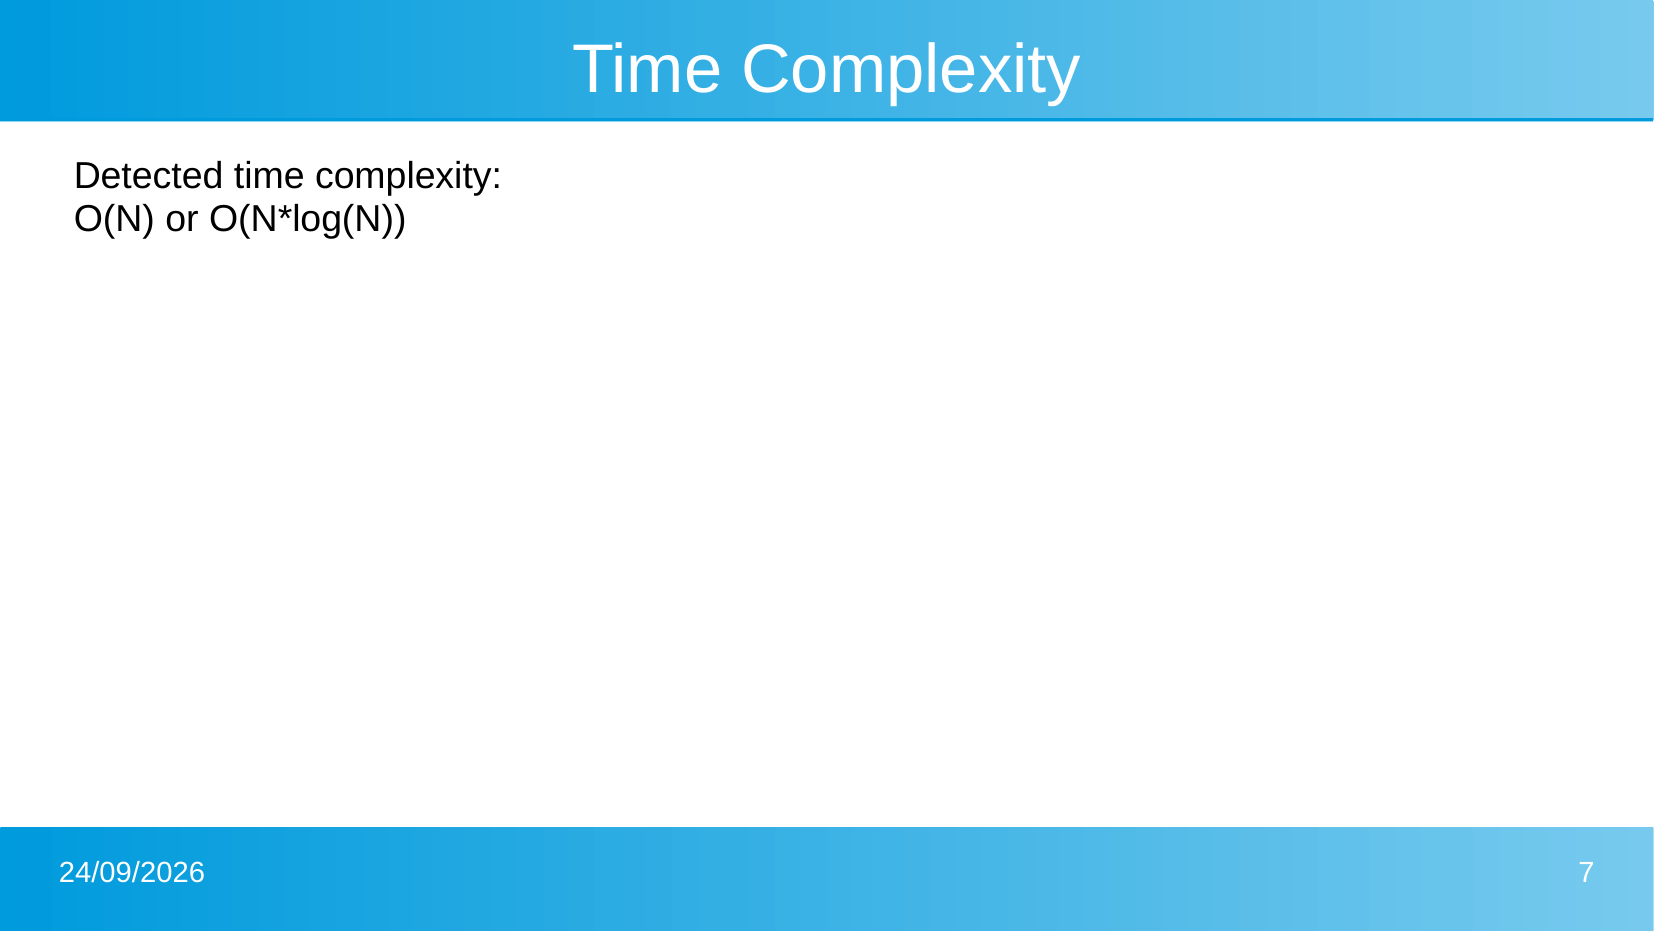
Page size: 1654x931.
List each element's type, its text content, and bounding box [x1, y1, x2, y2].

text_box Detected time complexity: O(N) or O(N*log(N)) [59, 147, 1152, 473]
title Time Complexity [59, 29, 1595, 108]
